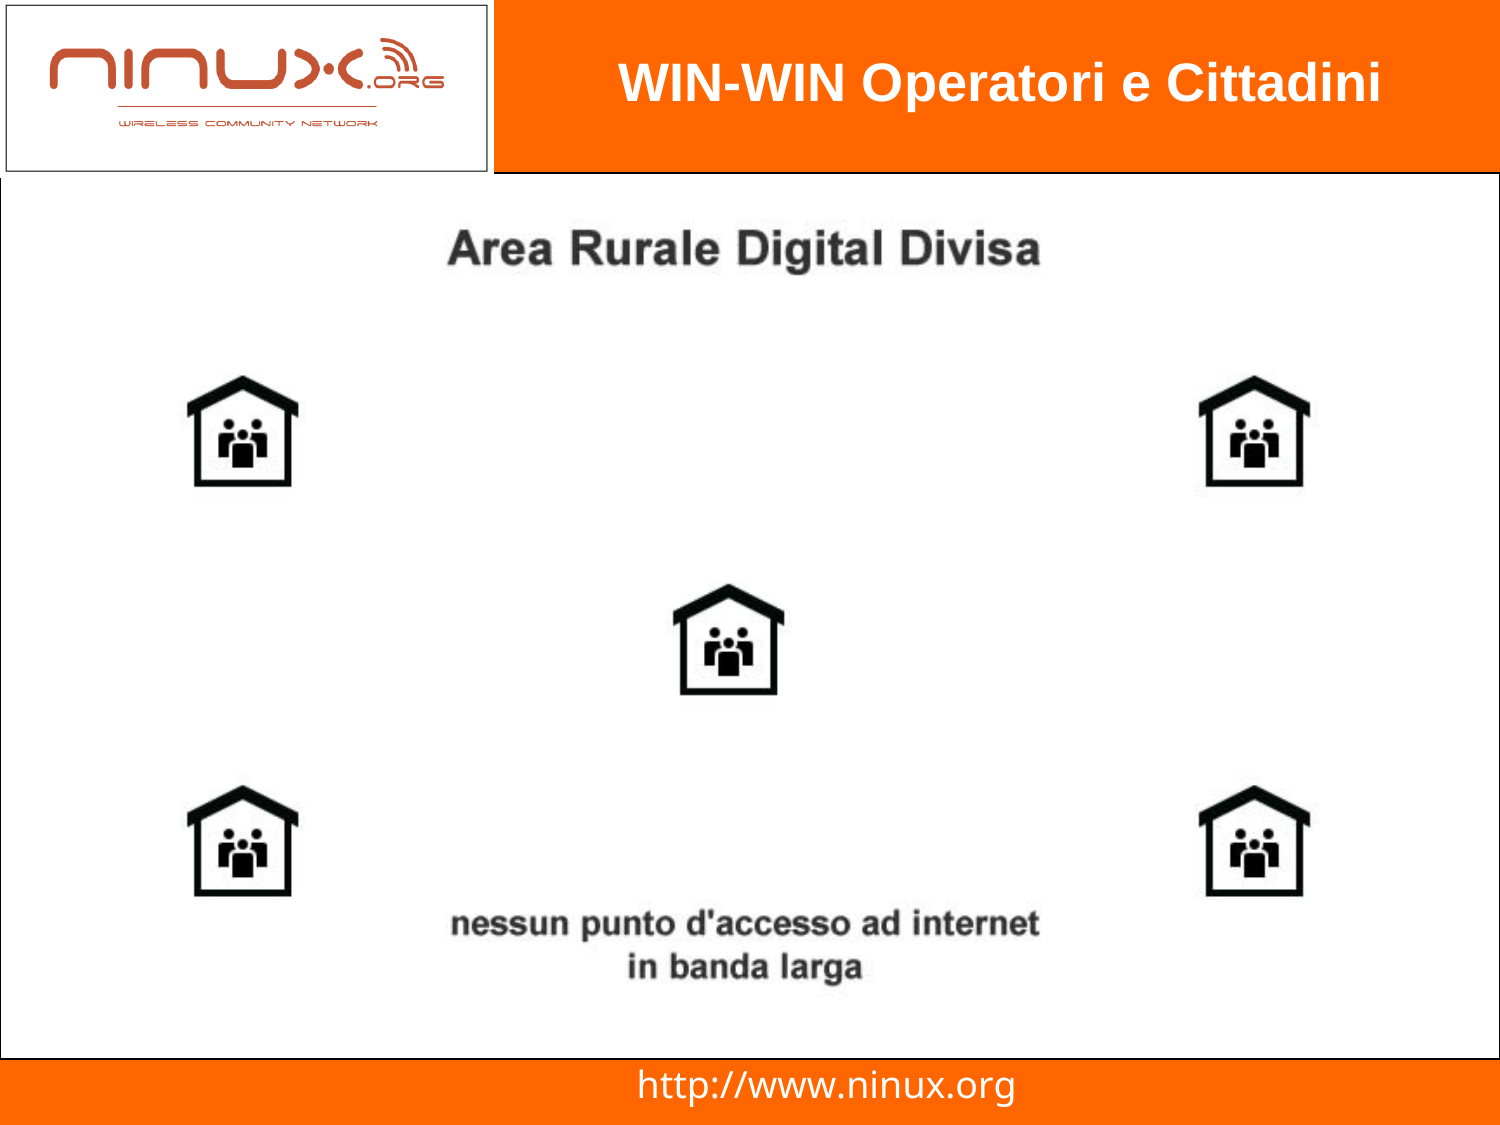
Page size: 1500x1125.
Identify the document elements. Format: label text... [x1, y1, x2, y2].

list [0, 183, 426, 1125]
title WIN-WIN Operatori e Cittadini [501, 0, 1500, 165]
picture [0, 0, 494, 178]
text_box http://www.ninux.org [621, 1053, 1159, 1125]
picture [139, 192, 1359, 1034]
